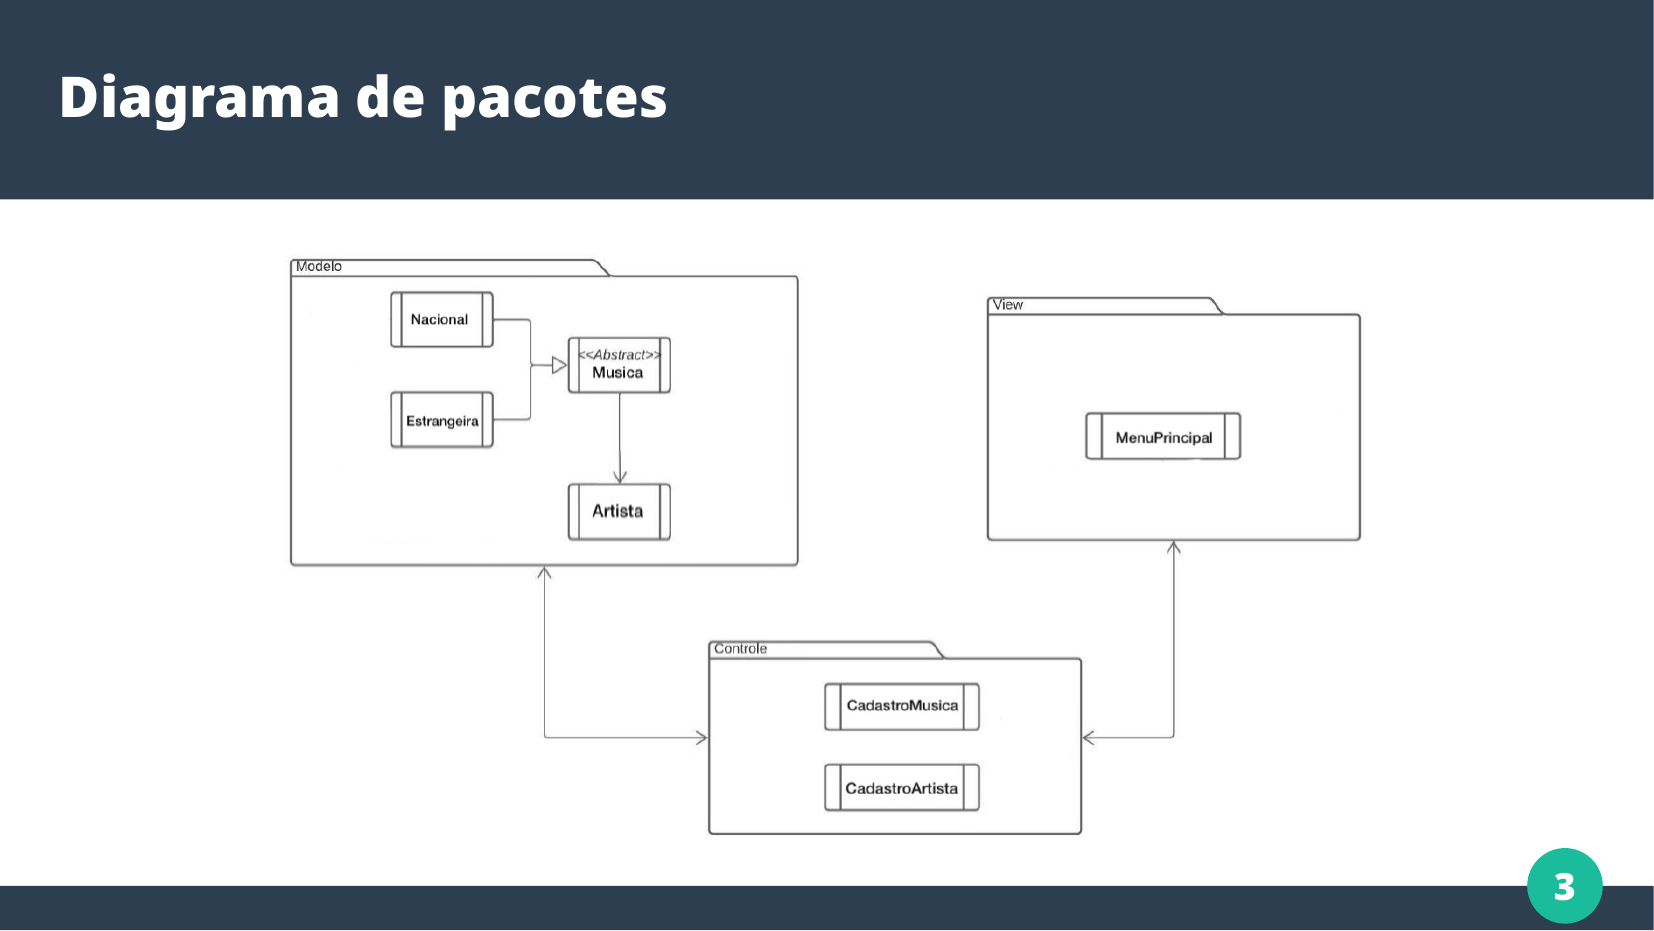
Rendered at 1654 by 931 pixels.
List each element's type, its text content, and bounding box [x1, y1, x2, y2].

picture [265, 234, 1385, 857]
title Diagrama de pacotes [59, 37, 1595, 156]
